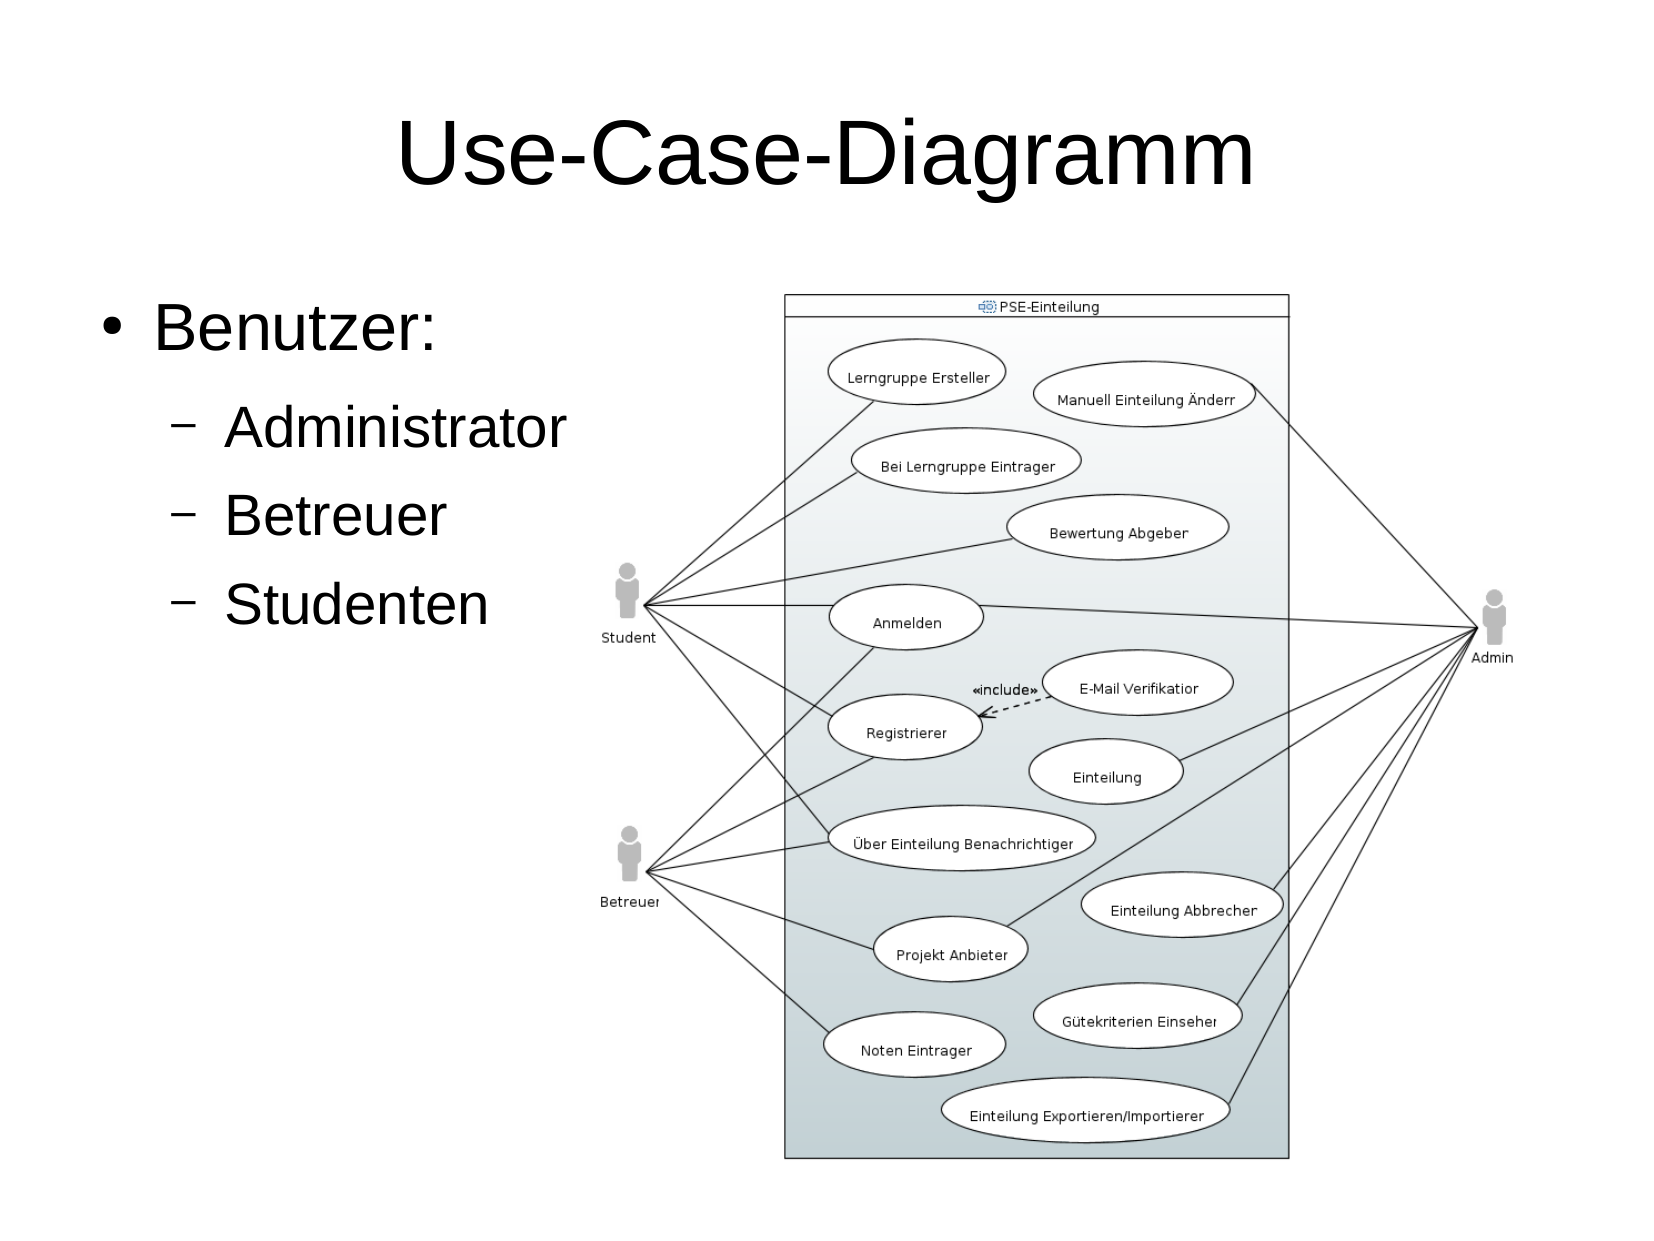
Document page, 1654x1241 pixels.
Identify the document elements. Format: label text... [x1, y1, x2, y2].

list Benutzer: Administrator Betreuer Studenten [82, 290, 591, 1109]
title Use-Case-Diagramm [82, 49, 1571, 257]
picture [559, 283, 1536, 1170]
